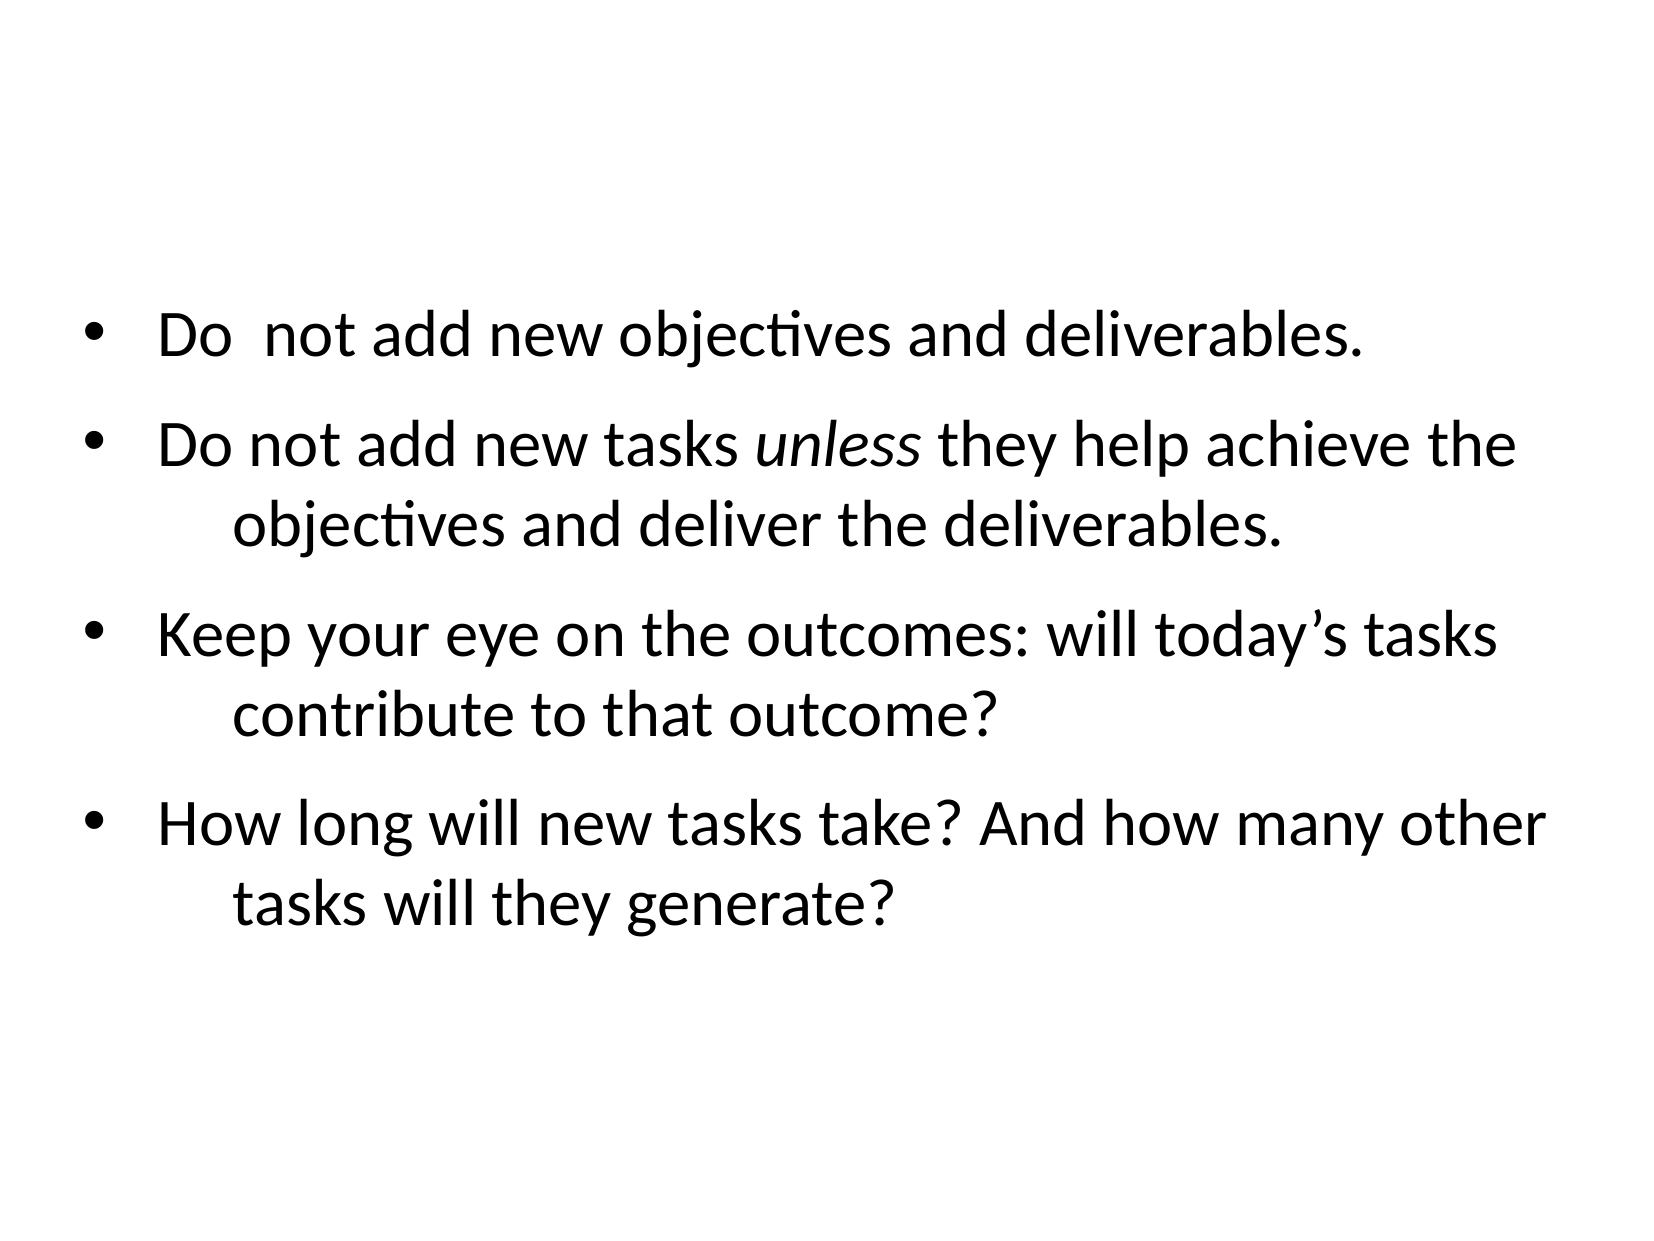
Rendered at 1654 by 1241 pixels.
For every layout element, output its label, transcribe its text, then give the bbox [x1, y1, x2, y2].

list Do not add new objectives and deliverables. Do not add new tasks unless they help achieve the objectives and deliver the deliverables. Keep your eye on the outcomes: will today’s tasks contribute to that outcome? How long will new tasks take? And how many other tasks will they generate? [82, 290, 1571, 1010]
